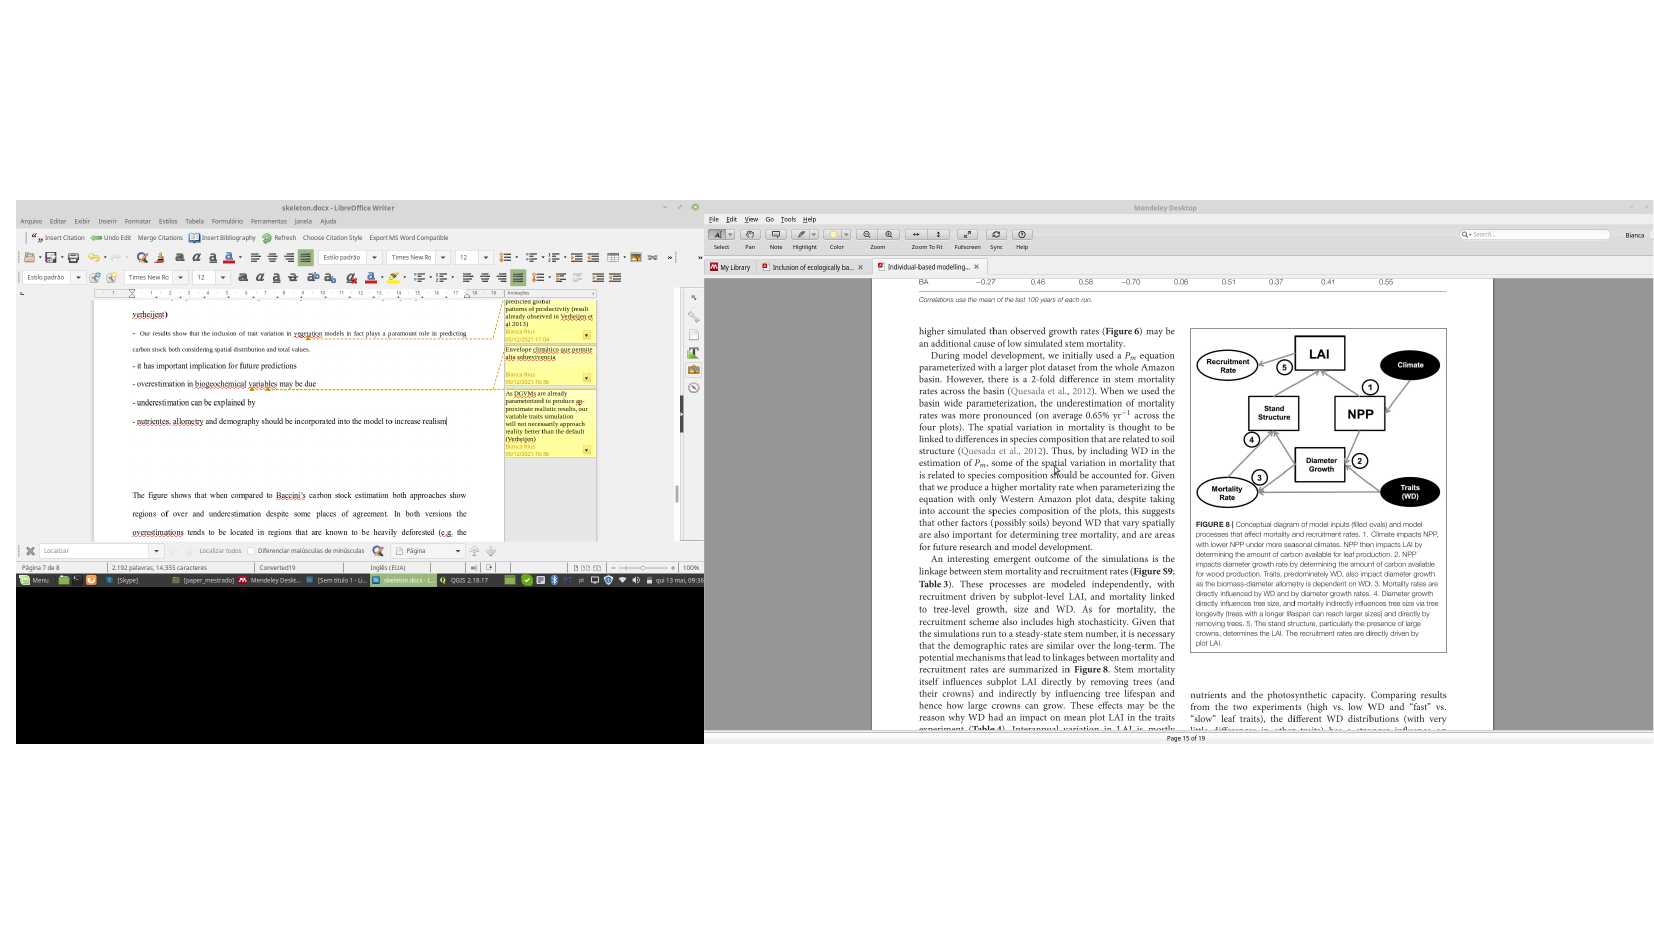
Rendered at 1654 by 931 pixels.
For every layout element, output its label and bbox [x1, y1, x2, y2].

picture [16, 200, 1654, 744]
